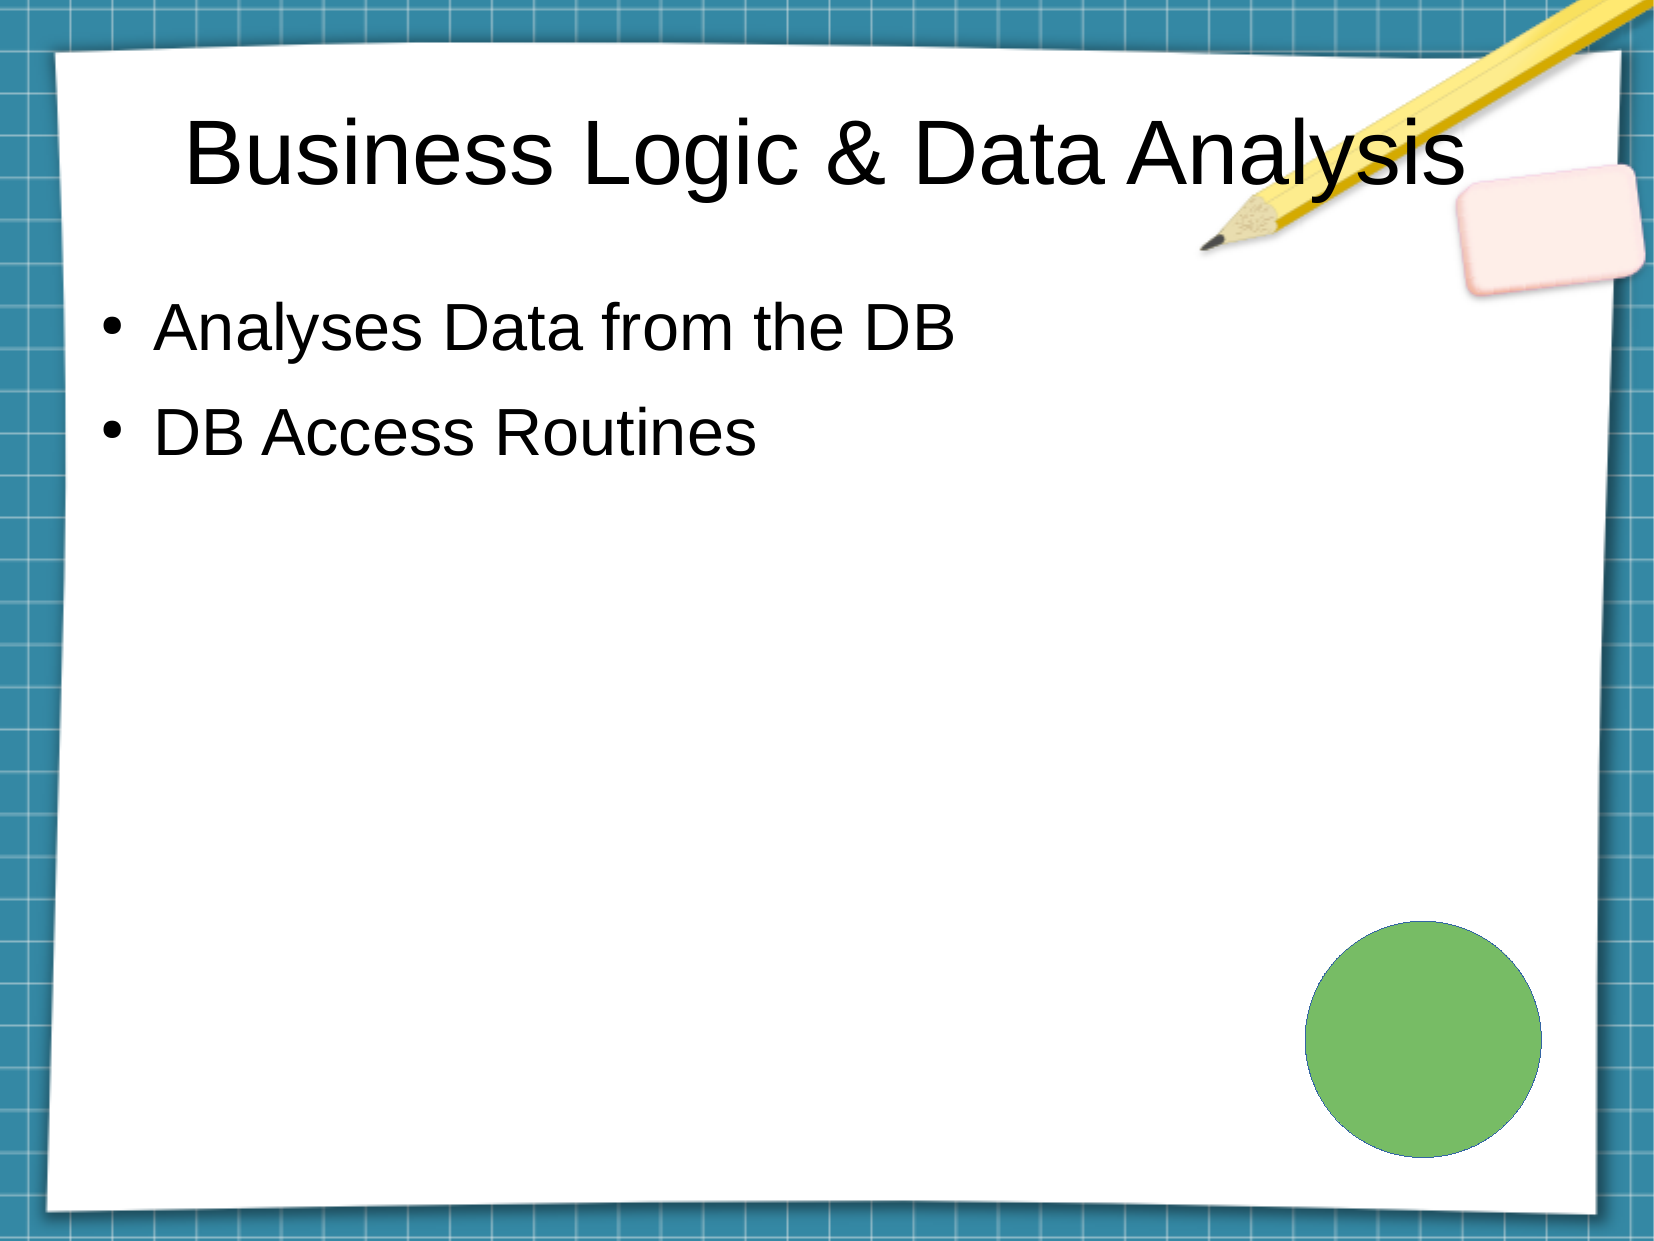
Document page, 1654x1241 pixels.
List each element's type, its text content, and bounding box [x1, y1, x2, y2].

picture [0, 0, 1654, 1241]
title Business Logic & Data Analysis [82, 49, 1571, 257]
text_box [1305, 921, 1542, 1158]
list Analyses Data from the DB DB Access Routines [82, 290, 1571, 1010]
